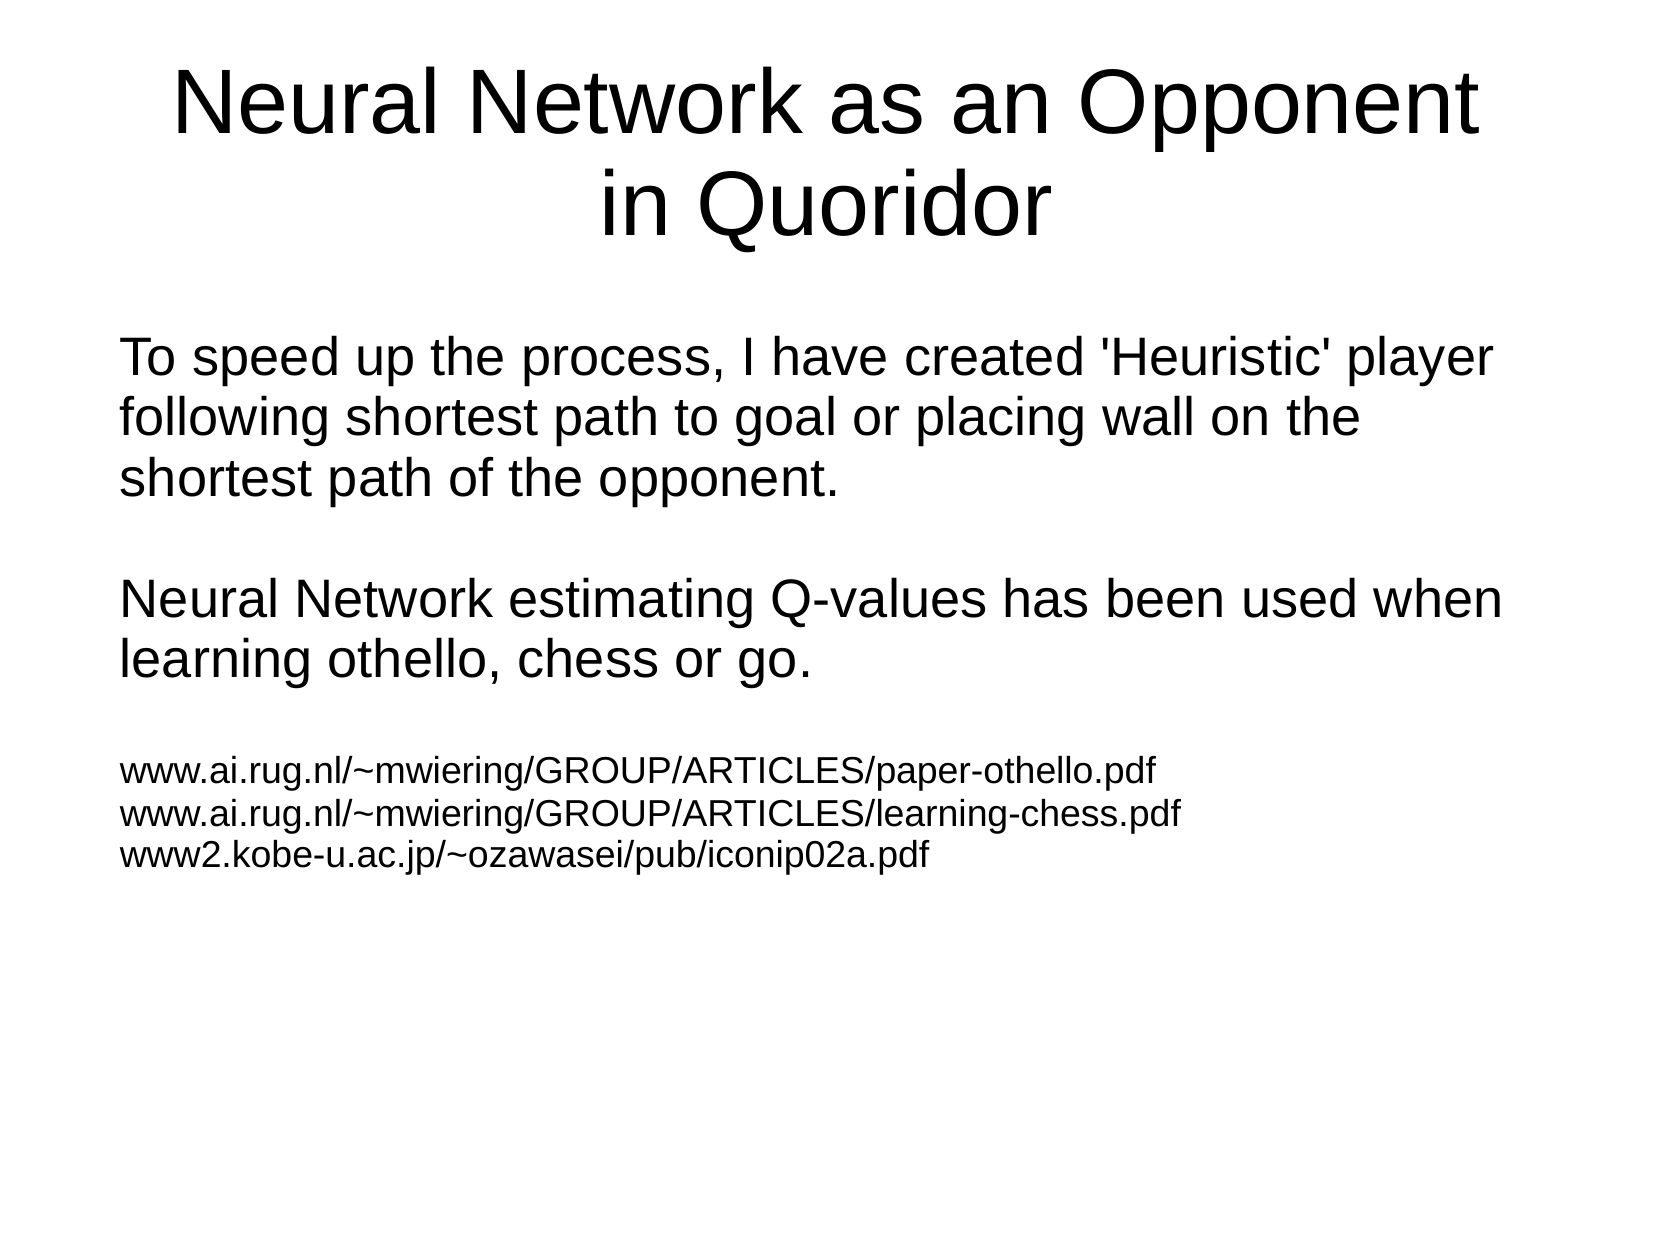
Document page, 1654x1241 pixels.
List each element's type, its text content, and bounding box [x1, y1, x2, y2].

text_box To speed up the process, I have created 'Heuristic' player following shortest path to goal or placing wall on the shortest path of the opponent. Neural Network estimating Q-values has been used when learning othello, chess or go. www.ai.rug.nl/~mwiering/GROUP/ARTICLES/paper-othello.pdf www.ai.rug.nl/~mwiering/GROUP/ARTICLES/learning-chess.pdf www2.kobe-u.ac.jp/~ozawasei/pub/iconip02a.pdf [105, 318, 1531, 886]
title Neural Network as an Opponent in Quoridor [82, 49, 1571, 257]
